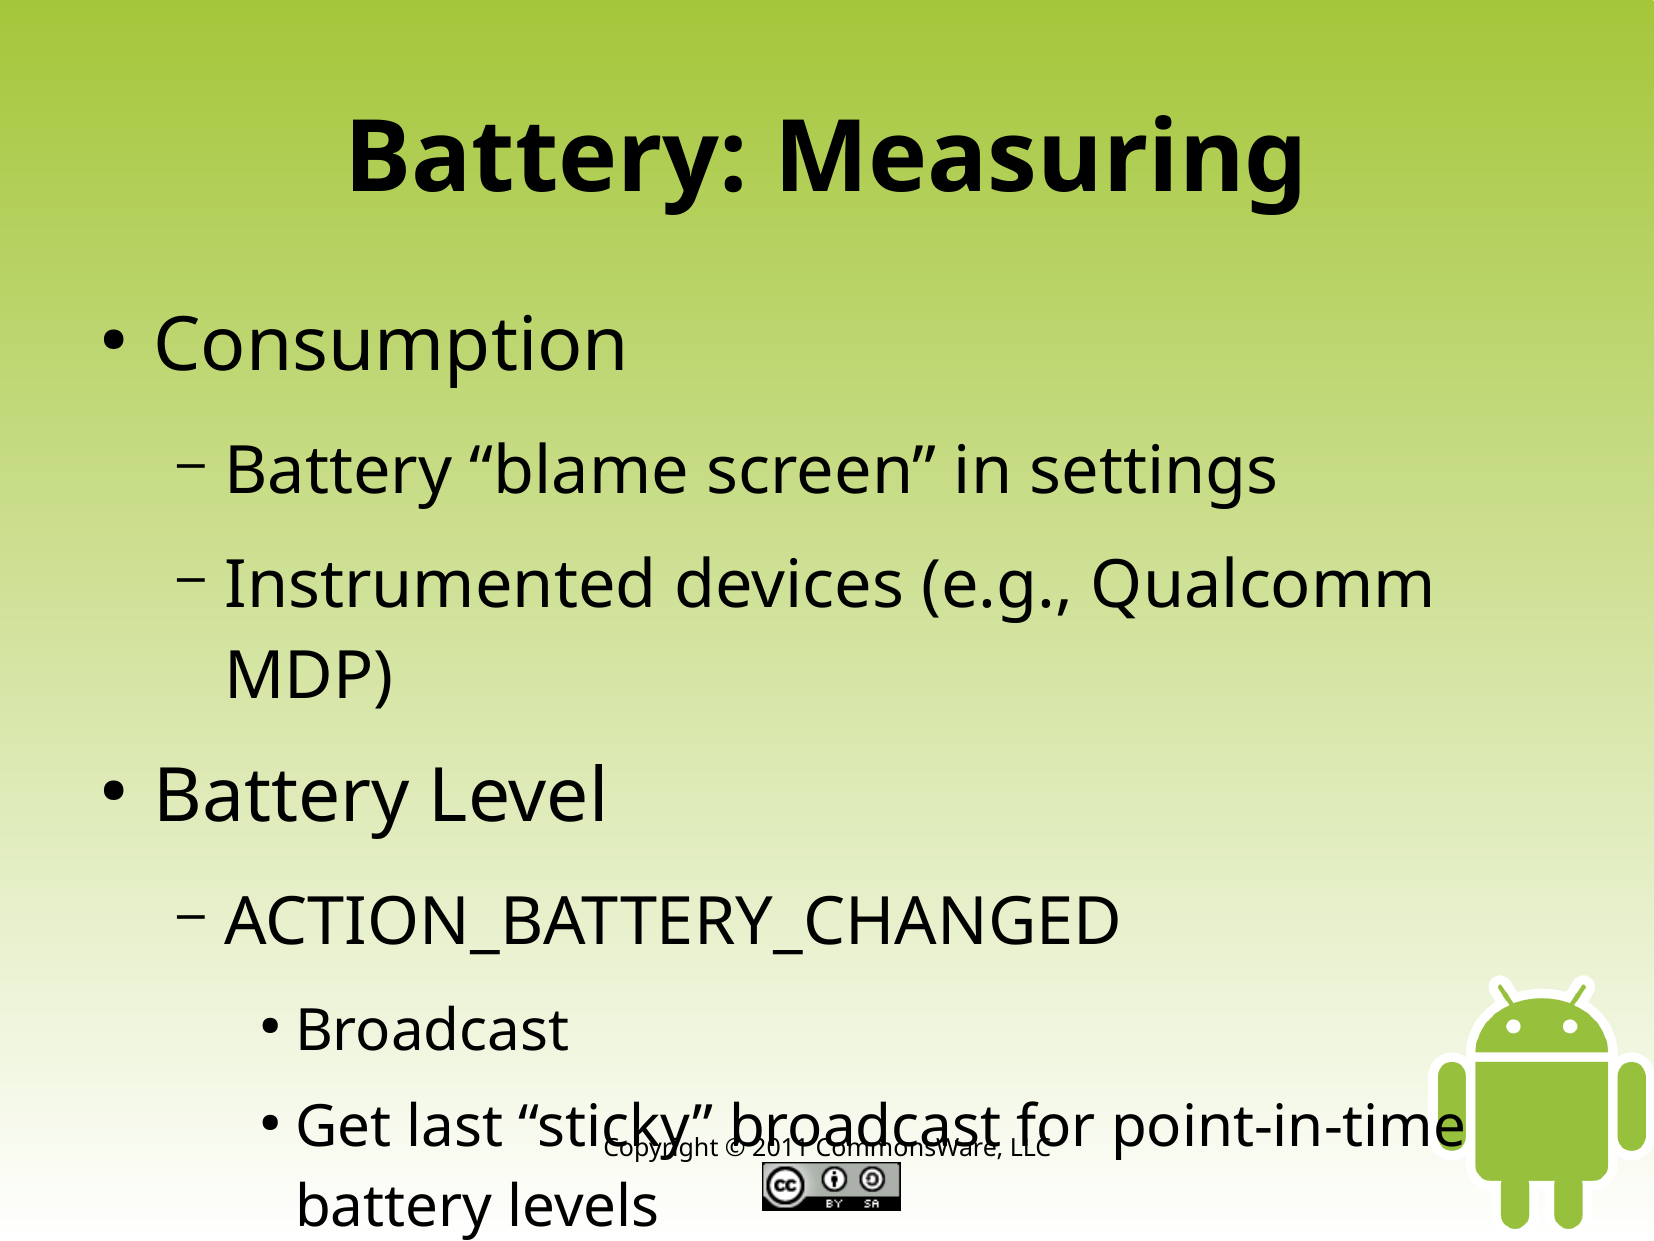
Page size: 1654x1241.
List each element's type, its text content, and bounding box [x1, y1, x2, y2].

list Consumption Battery “blame screen” in settings Instrumented devices (e.g., Qualcomm MDP) Battery Level ACTION_BATTERY_CHANGED Broadcast Get last “sticky” broadcast for point-in-time battery levels [82, 290, 1571, 1109]
title Battery: Measuring [82, 49, 1571, 257]
picture [762, 1162, 901, 1211]
picture [1428, 975, 1654, 1238]
